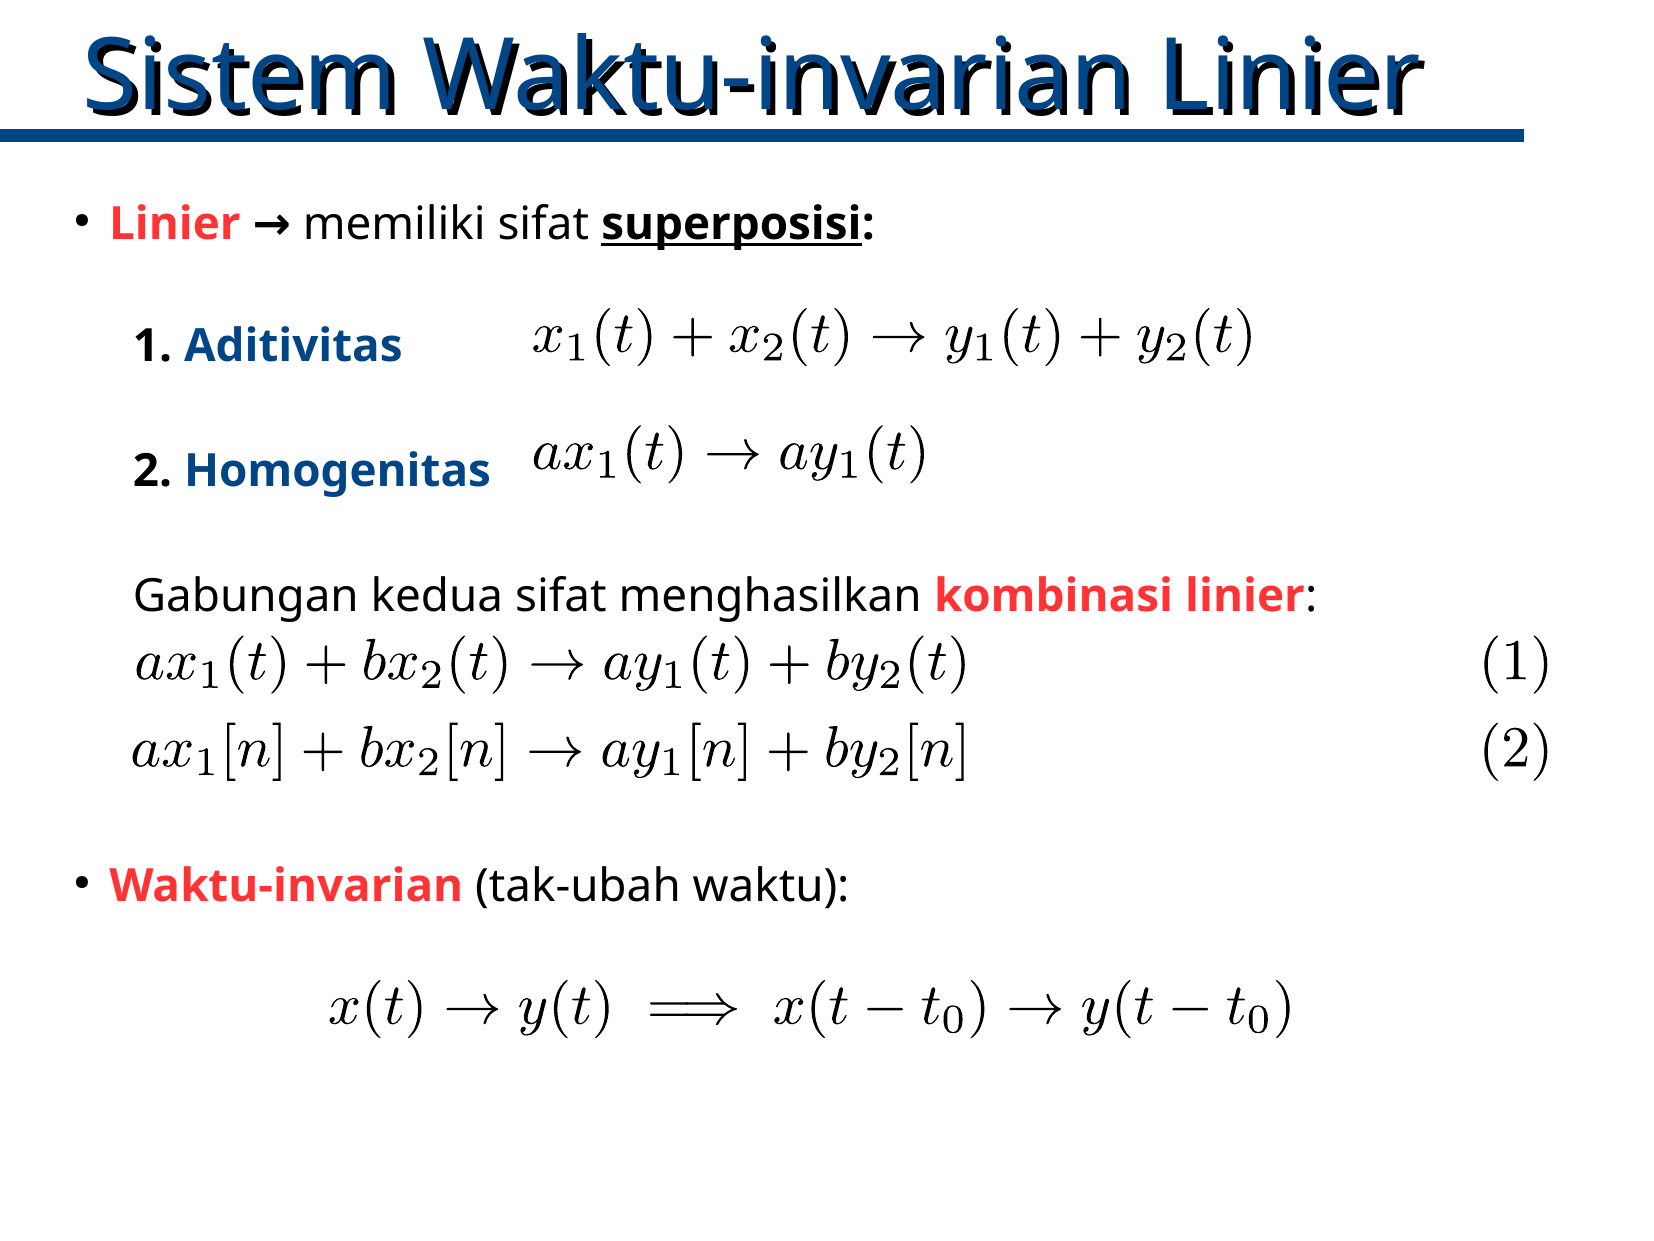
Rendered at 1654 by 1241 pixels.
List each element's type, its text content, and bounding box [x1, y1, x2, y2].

text_box [130, 635, 1553, 782]
text_box [531, 425, 930, 484]
text_box Aditivitas Homogenitas Gabungan kedua sifat menghasilkan kombinasi linier: [118, 242, 1536, 604]
text_box [531, 307, 1257, 367]
text_box [0, 129, 1524, 142]
text_box Linier → memiliki sifat superposisi: [59, 183, 856, 257]
text_box Sistem Waktu-invarian Linier [82, 14, 1441, 128]
text_box Waktu-invarian (tak-ubah waktu): [59, 844, 872, 918]
text_box [327, 979, 1296, 1039]
